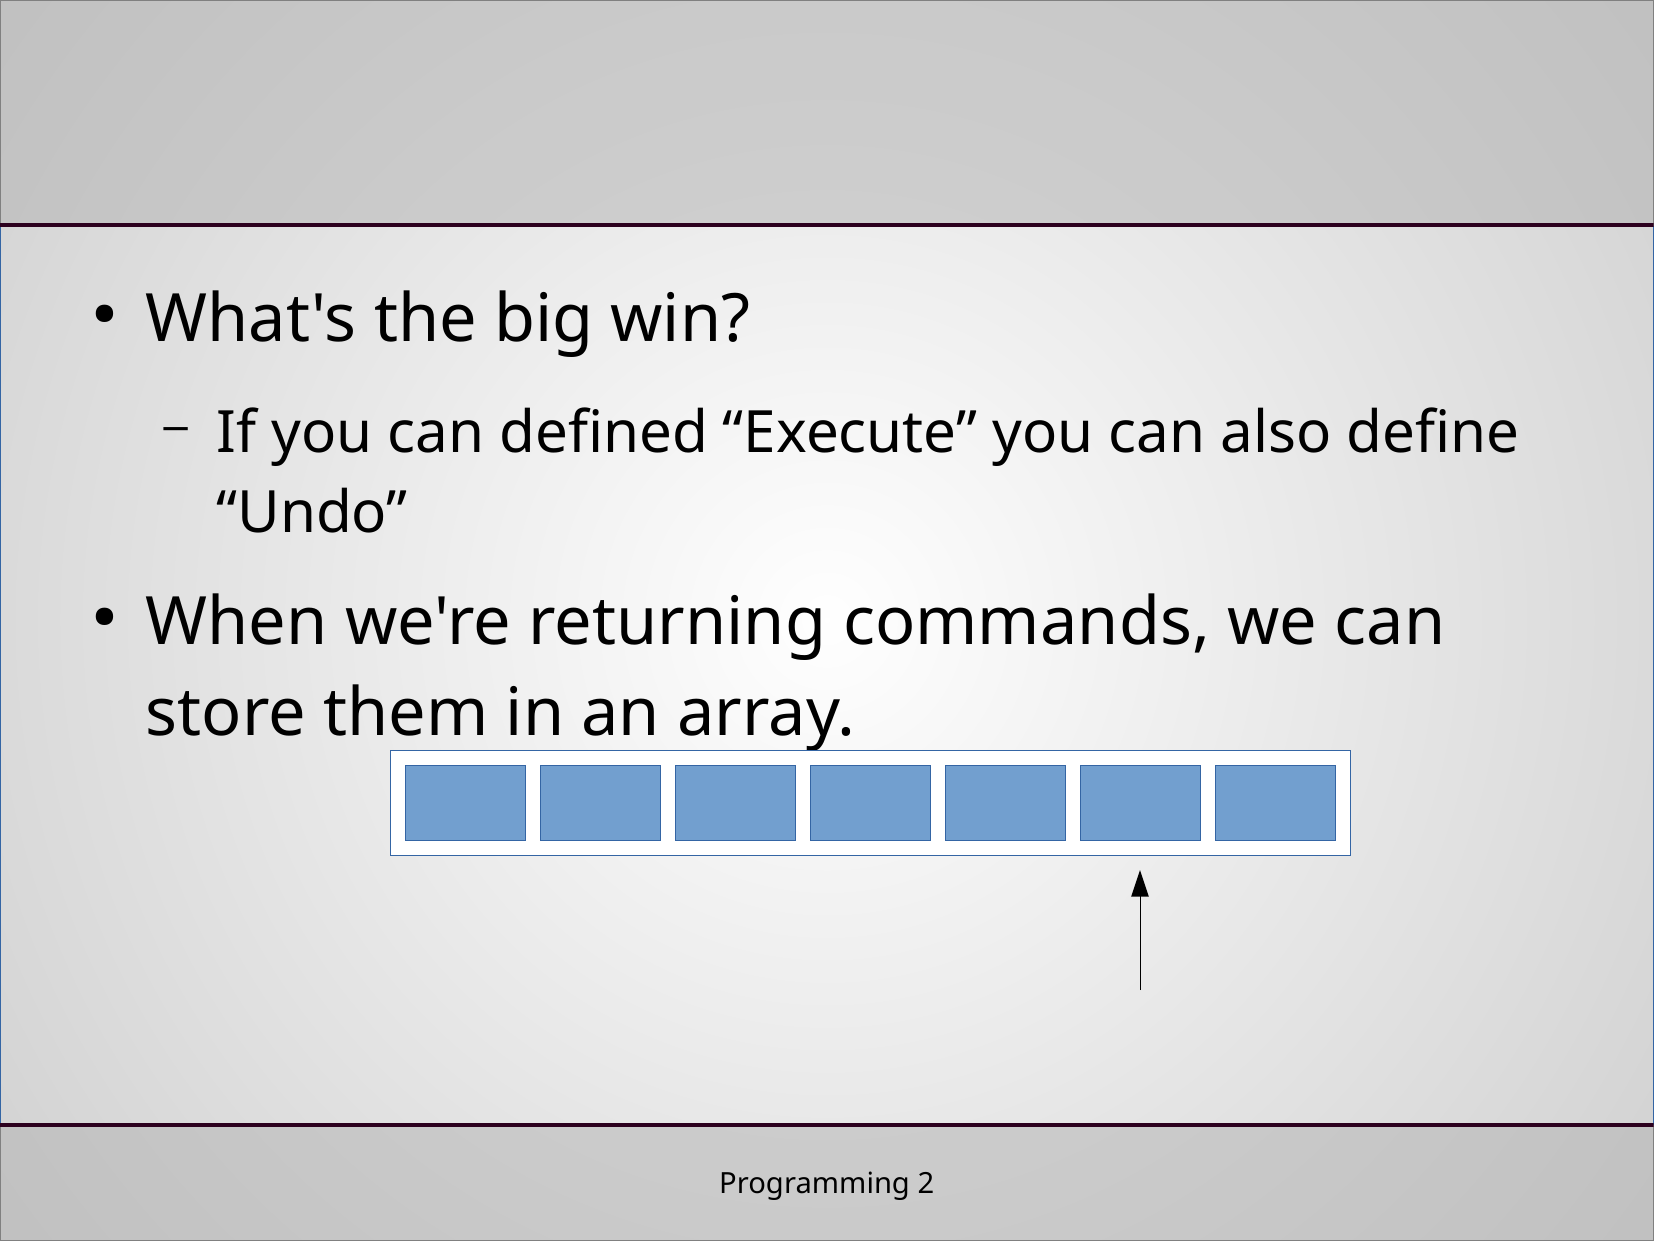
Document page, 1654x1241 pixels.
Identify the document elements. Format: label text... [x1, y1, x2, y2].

text_box [390, 750, 1351, 856]
list What's the big win? If you can defined “Execute” you can also define “Undo” When we're returning commands, we can store them in an array. [75, 270, 1571, 1075]
